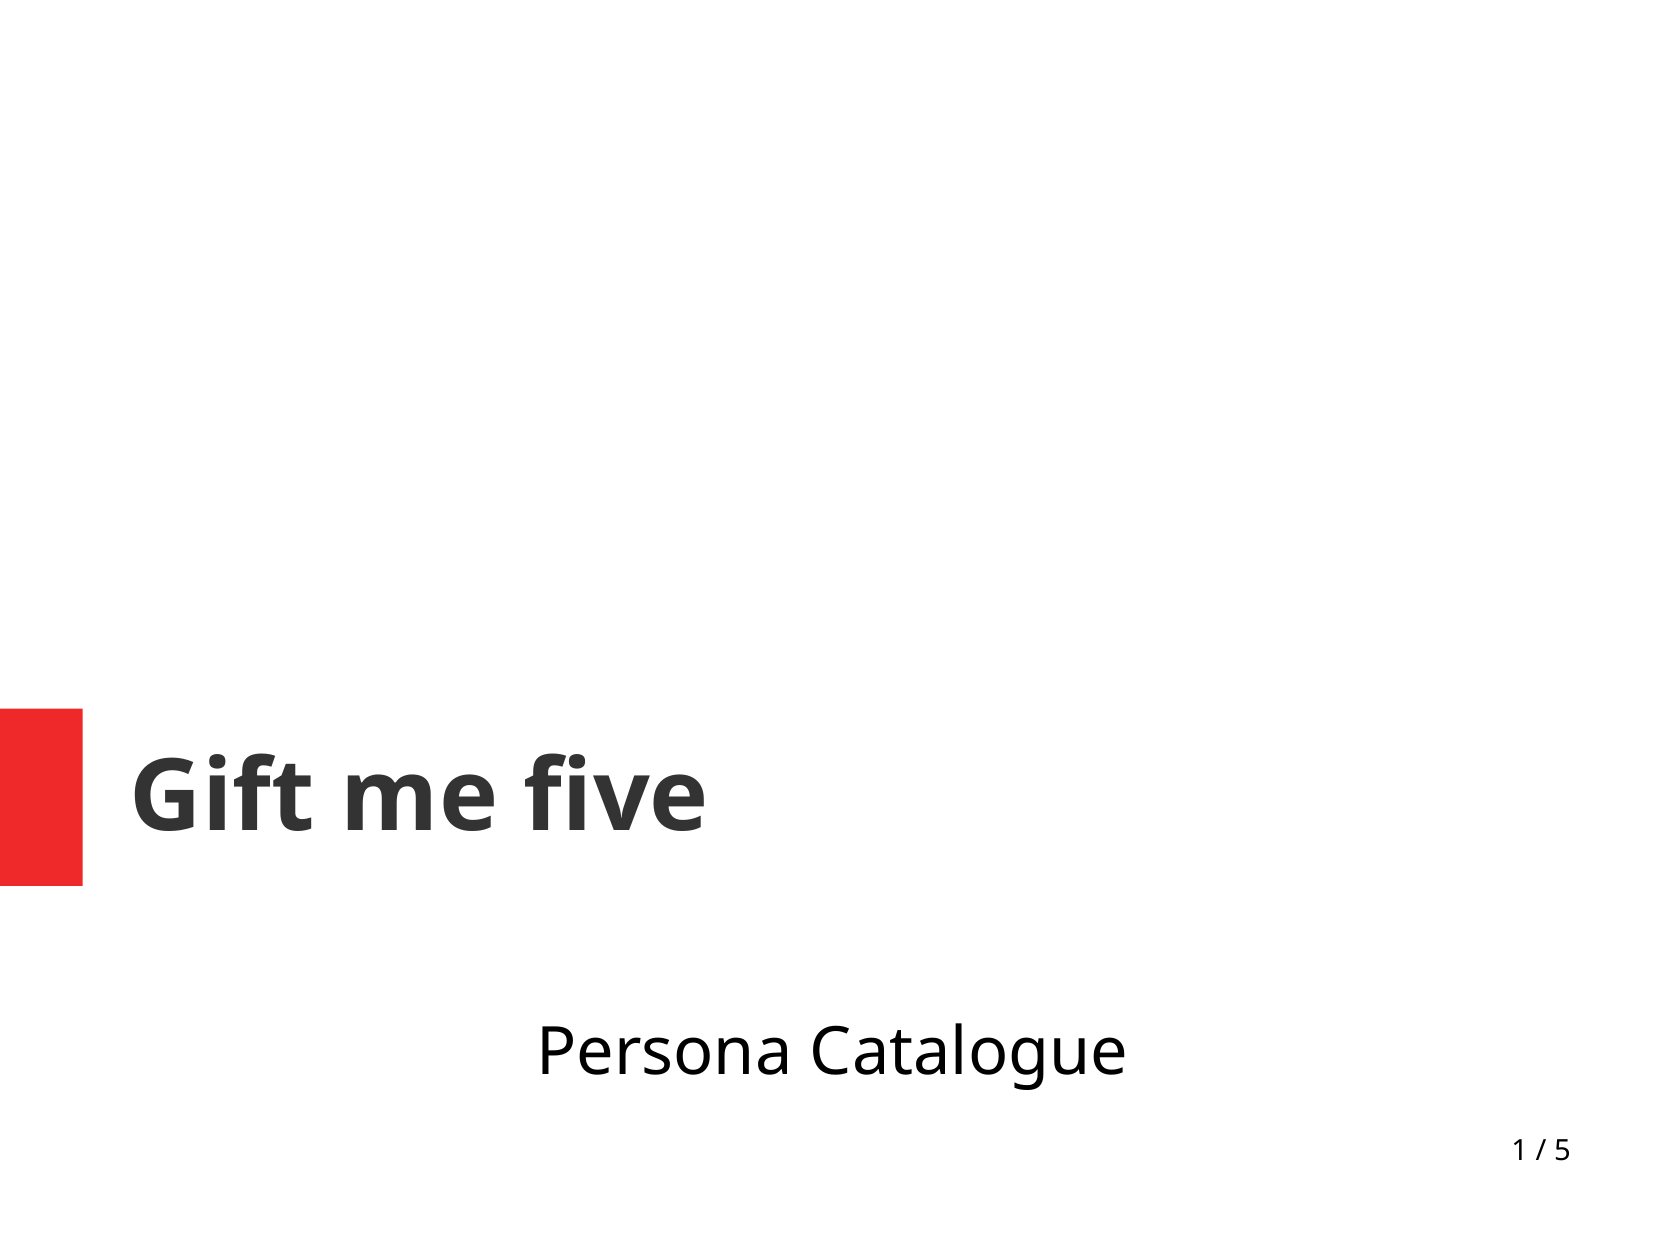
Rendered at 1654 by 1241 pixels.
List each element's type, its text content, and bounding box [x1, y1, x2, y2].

subtitle Persona Catalogue [129, 968, 1536, 1130]
title Gift me five [129, 655, 1536, 928]
